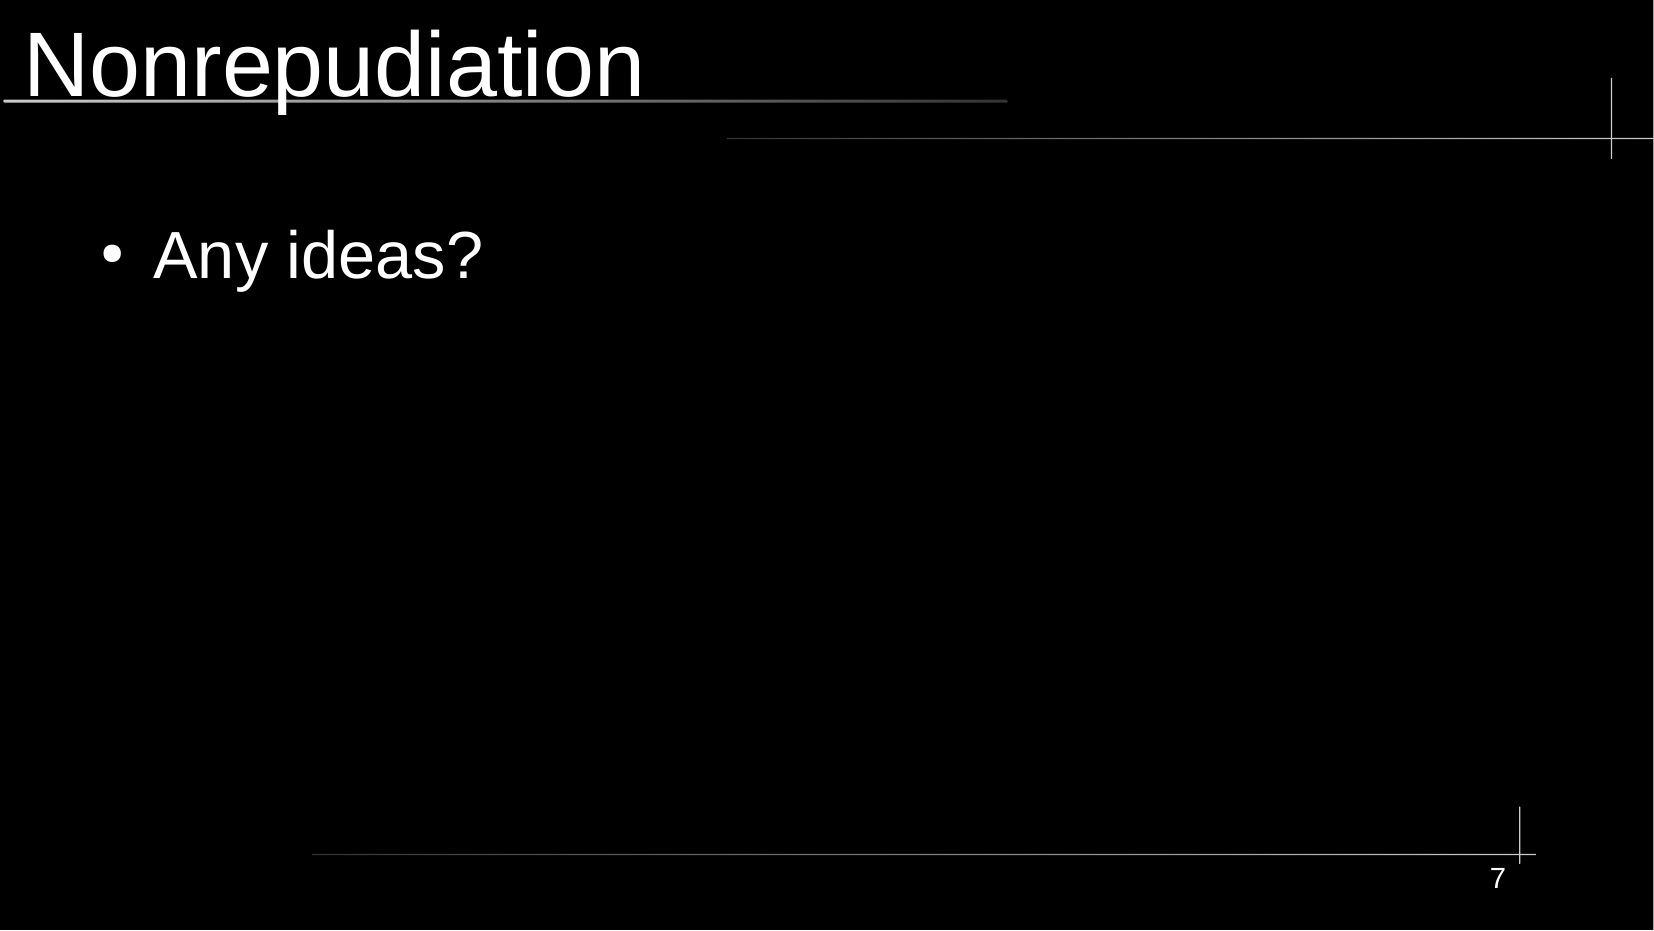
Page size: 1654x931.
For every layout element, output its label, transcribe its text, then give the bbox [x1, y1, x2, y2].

list Any ideas? [82, 217, 1571, 851]
title Nonrepudiation [23, 11, 1589, 119]
